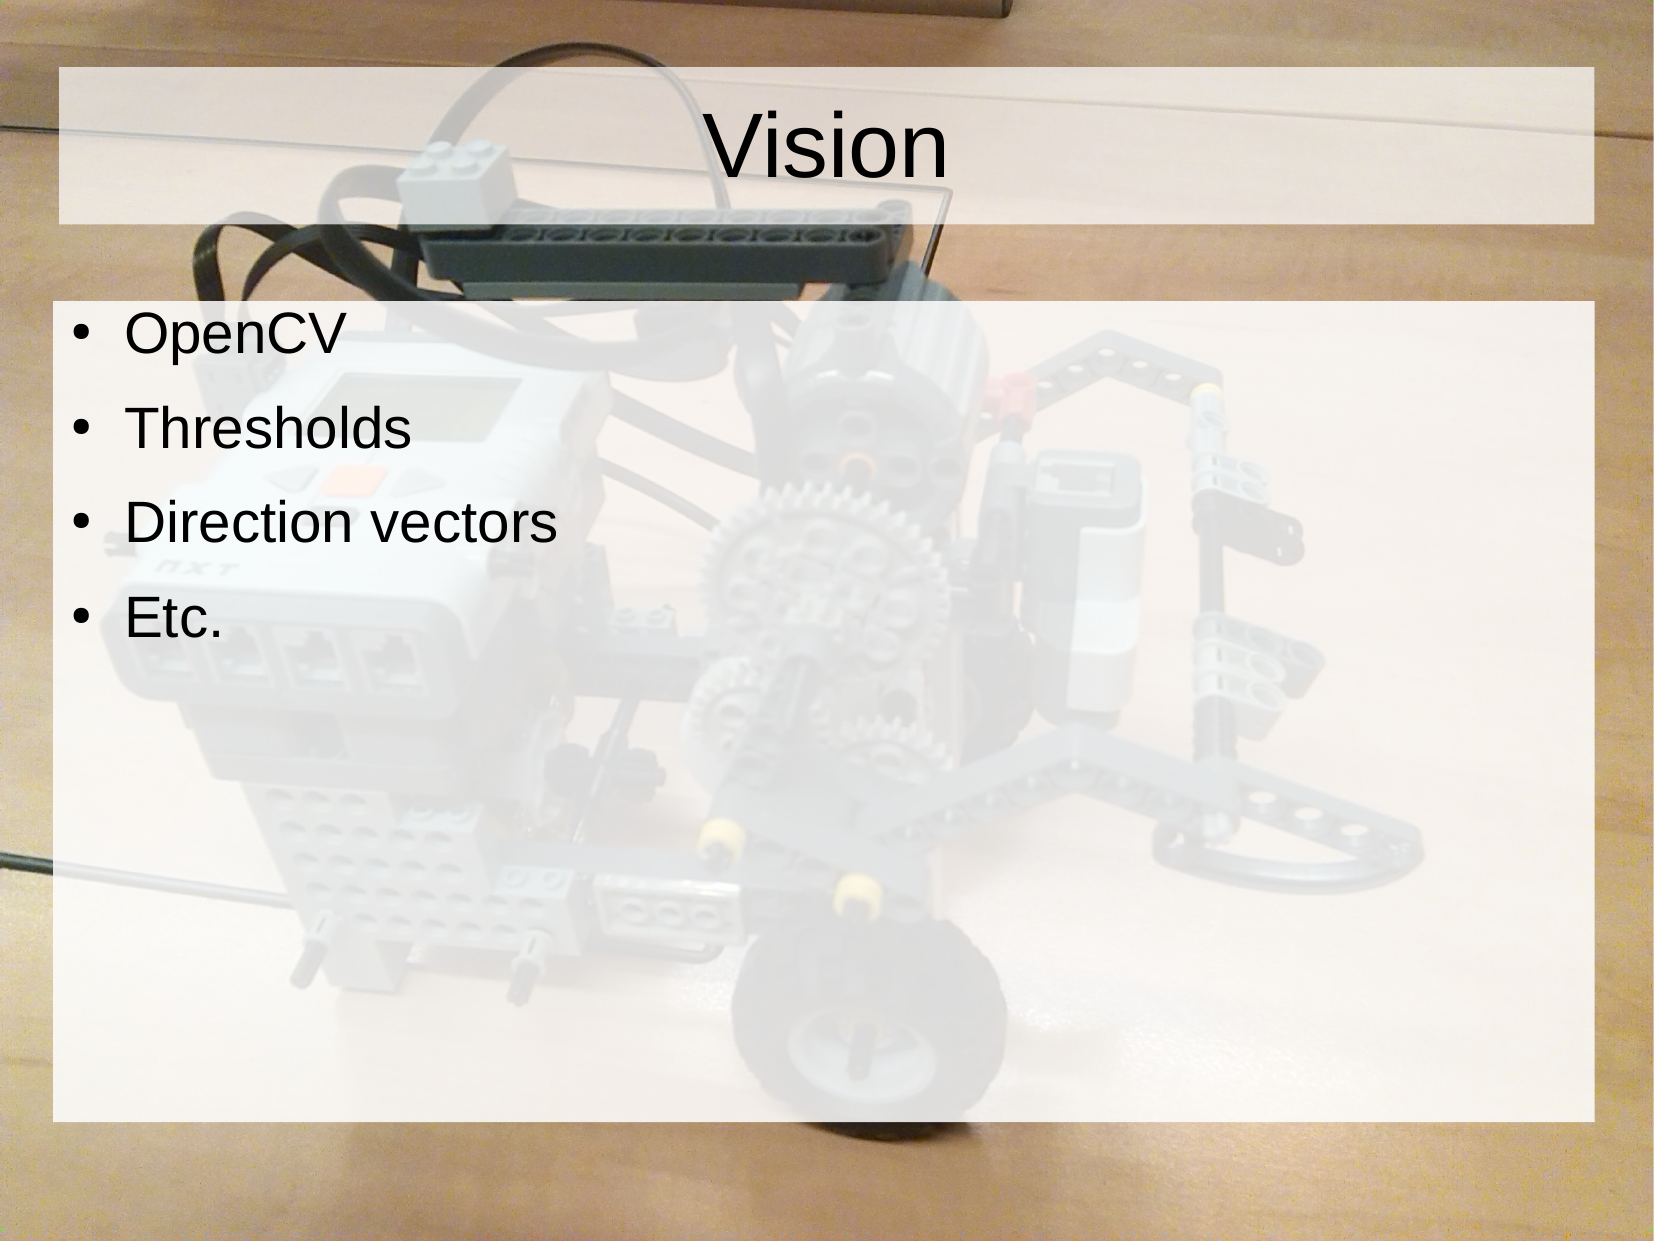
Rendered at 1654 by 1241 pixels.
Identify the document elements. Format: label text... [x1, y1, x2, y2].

list OpenCV Thresholds Direction vectors Etc. [53, 301, 1595, 1123]
title Vision [59, 67, 1595, 225]
picture [0, 0, 1654, 1241]
